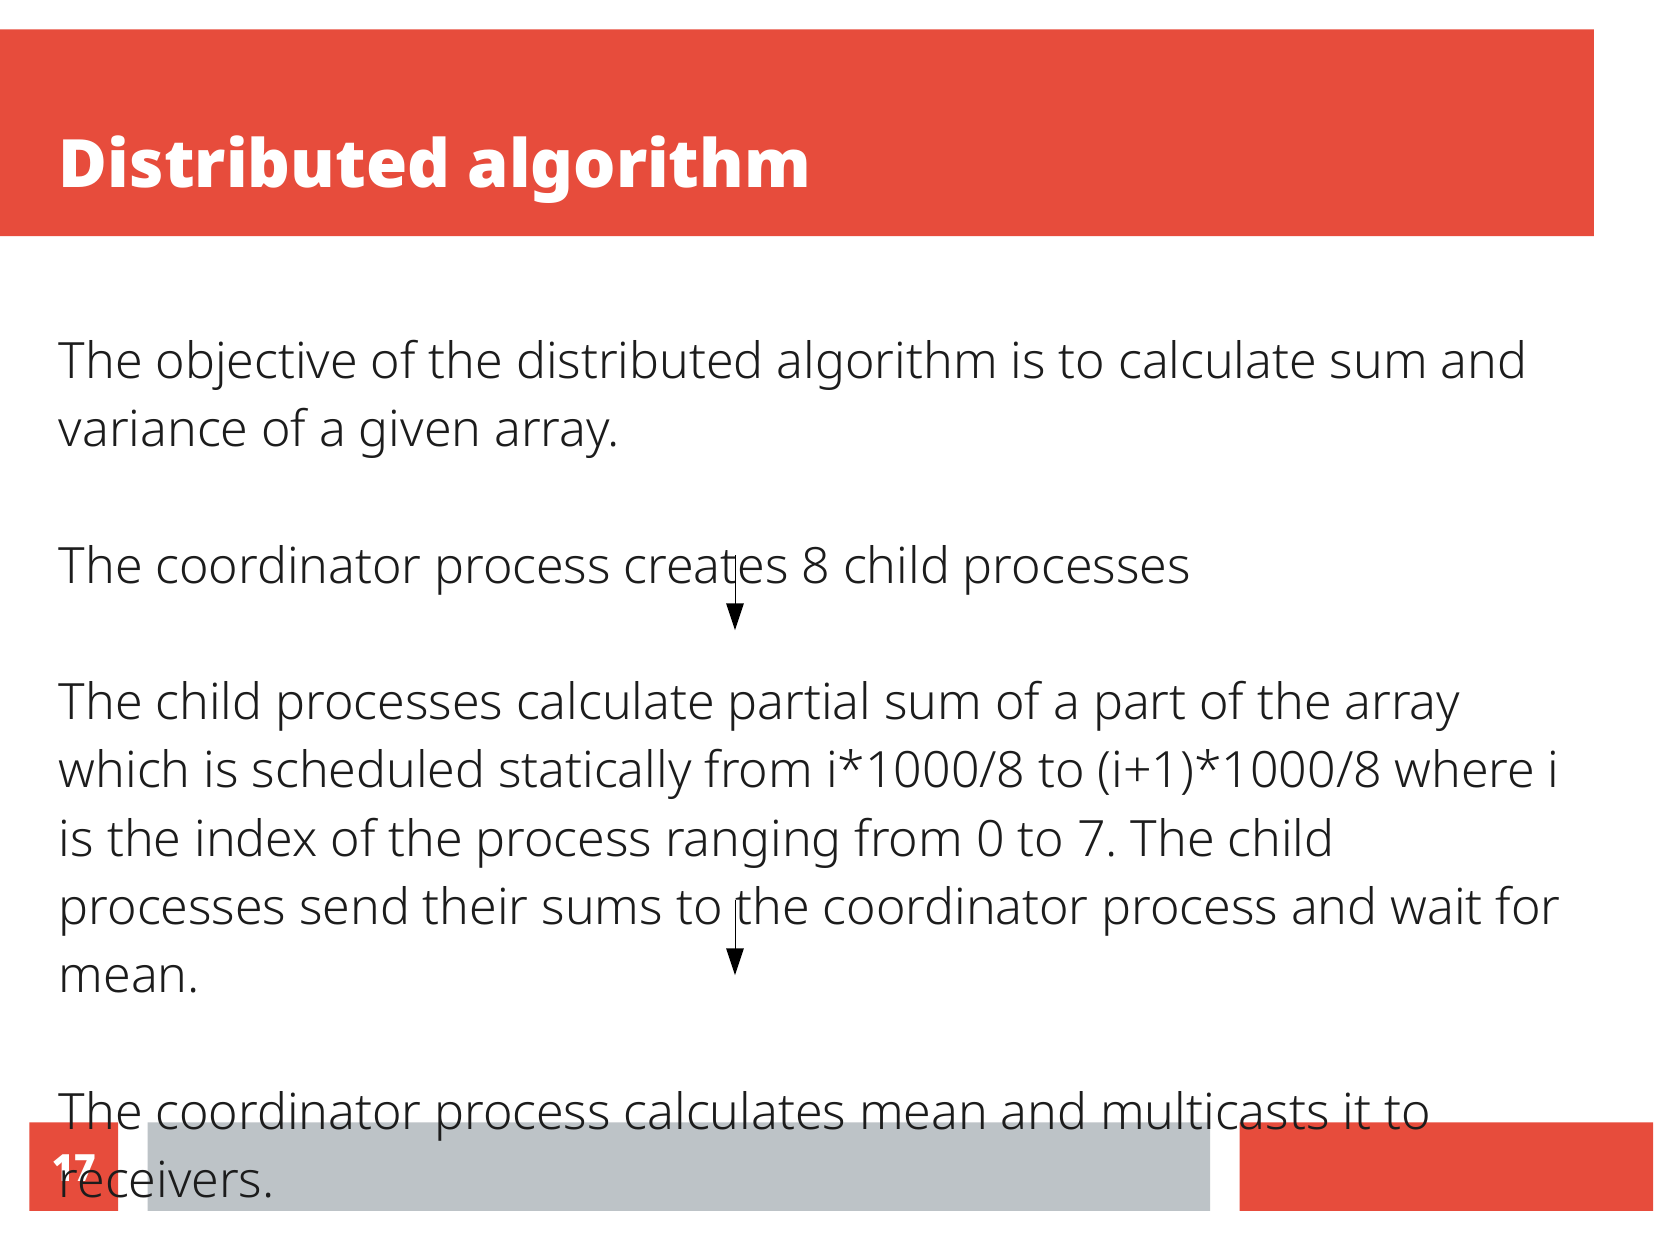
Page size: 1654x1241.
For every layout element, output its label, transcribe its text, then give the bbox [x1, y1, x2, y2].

subtitle The objective of the distributed algorithm is to calculate sum and variance of a given array. The coordinator process creates 8 child processes The child processes calculate partial sum of a part of the array which is scheduled statically from i*1000/8 to (i+1)*1000/8 where i is the index of the process ranging from 0 to 7. The child processes send their sums to the coordinator process and wait for mean. The coordinator process calculates mean and multicasts it to receivers. [58, 324, 1565, 1093]
title Distributed algorithm [58, 59, 1594, 207]
